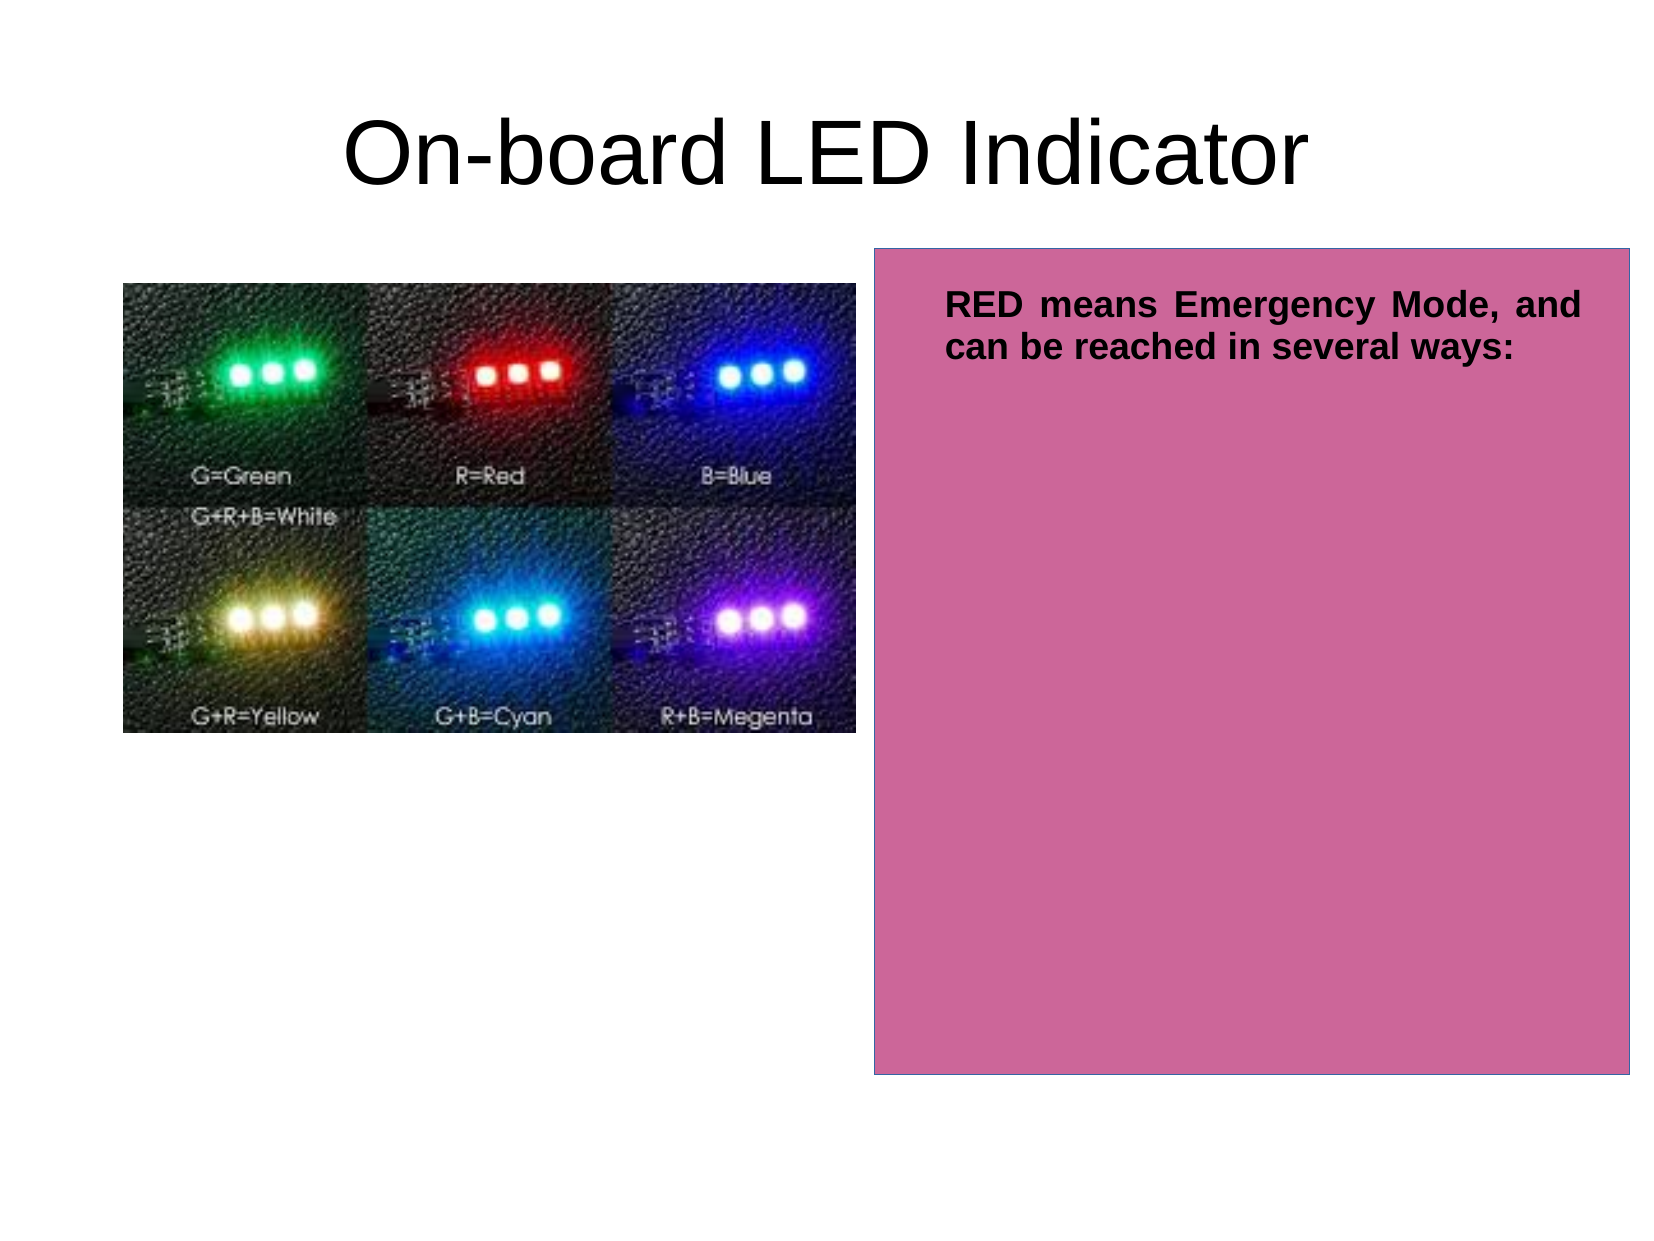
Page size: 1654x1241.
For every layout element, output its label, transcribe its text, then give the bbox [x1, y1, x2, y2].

picture [123, 283, 856, 733]
text_box [874, 248, 1630, 1075]
list RED means Emergency Mode, and can be reached in several ways: [874, 283, 1583, 1003]
title On-board LED Indicator [82, 49, 1571, 257]
